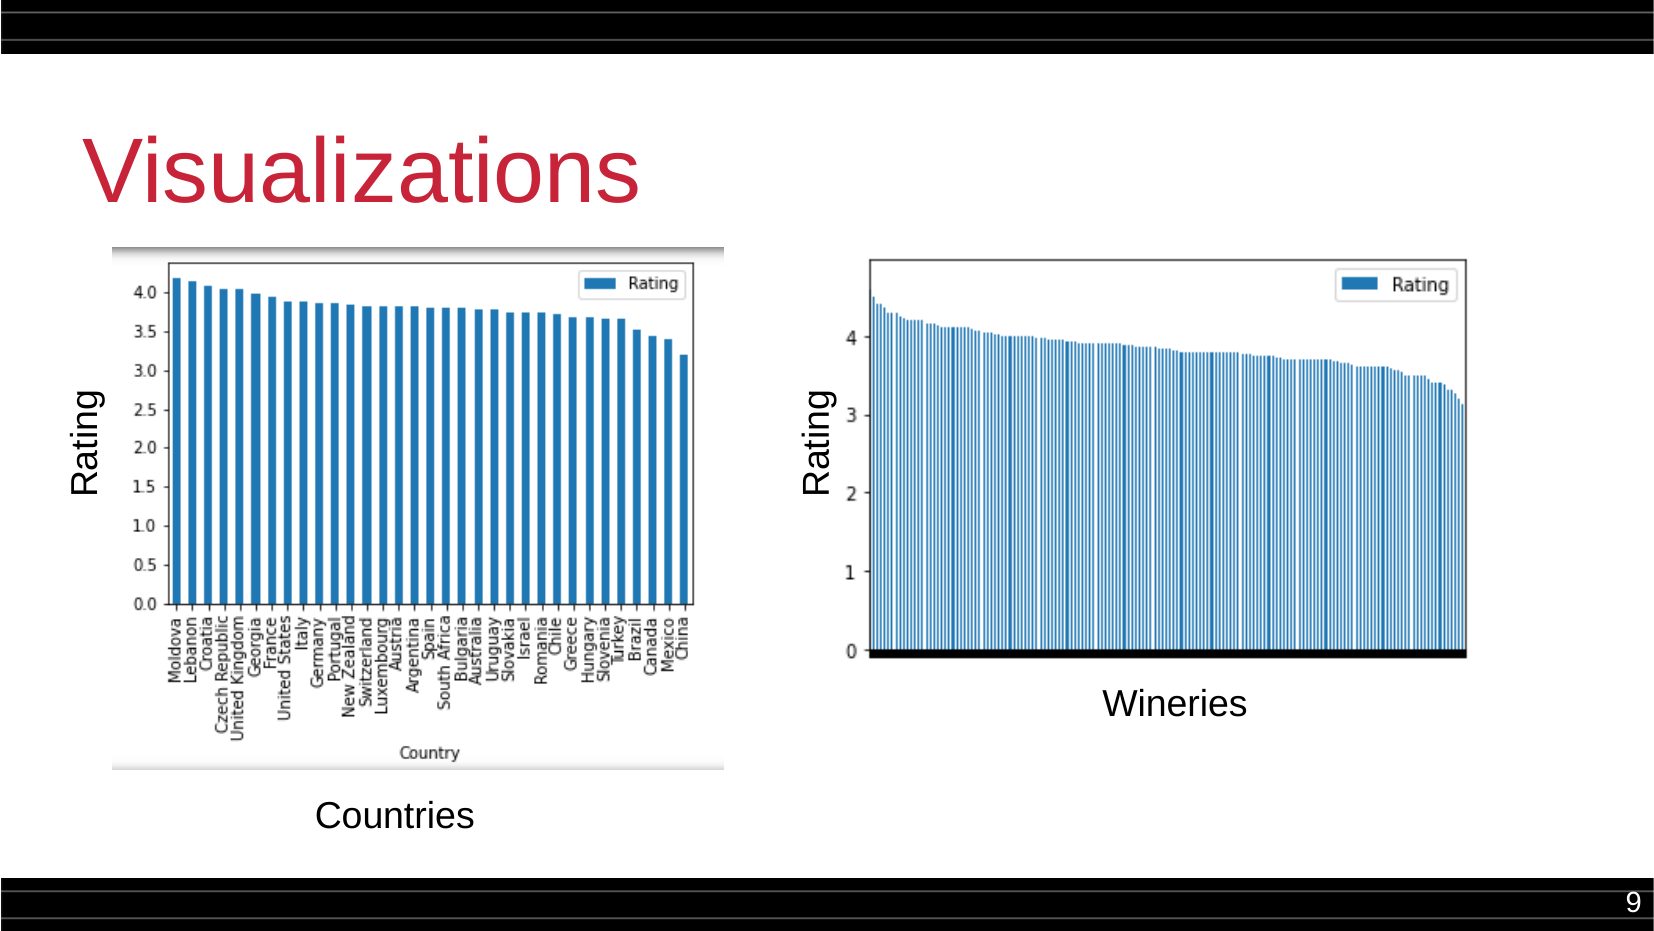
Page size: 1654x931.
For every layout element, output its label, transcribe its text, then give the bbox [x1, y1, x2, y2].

picture [825, 247, 1576, 664]
title Visualizations [82, 92, 1571, 249]
text_box Wineries [1087, 675, 1276, 732]
picture [1, 878, 1654, 931]
text_box Rating [55, 375, 113, 513]
text_box Countries [300, 787, 490, 845]
picture [112, 247, 724, 770]
text_box Rating [787, 375, 845, 513]
picture [1, 0, 1654, 54]
